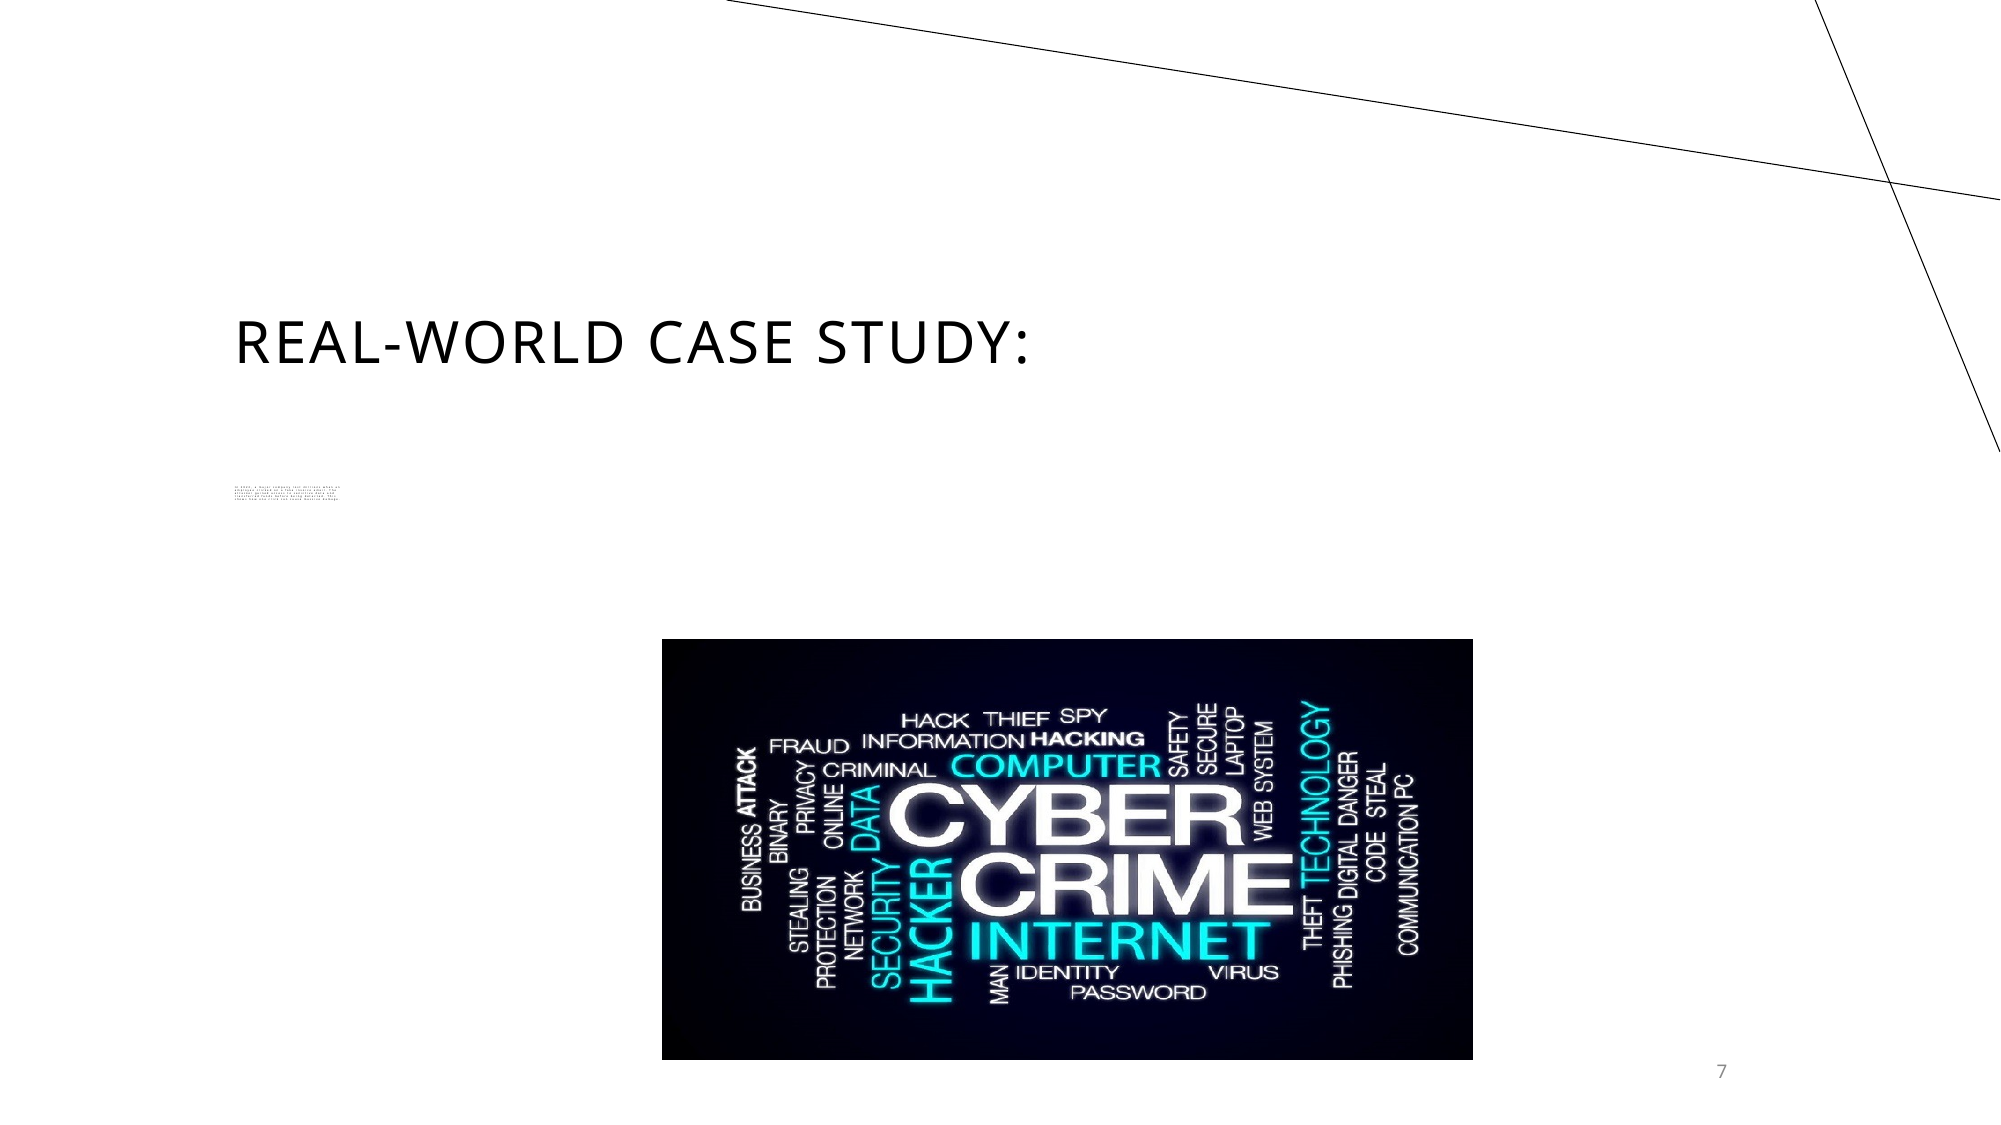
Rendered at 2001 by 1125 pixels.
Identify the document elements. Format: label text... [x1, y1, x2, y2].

text_box [1701, 1042, 1864, 1103]
picture [662, 639, 1473, 1060]
title Real-World Case Study: [219, 91, 1853, 384]
list In 2022, a major company lost millions when an employee clicked on a fake invoice email. The attacker gained access to sensitive data and transferred funds before being detected. This shows how one click can cause massive damage. [201, 433, 1917, 931]
